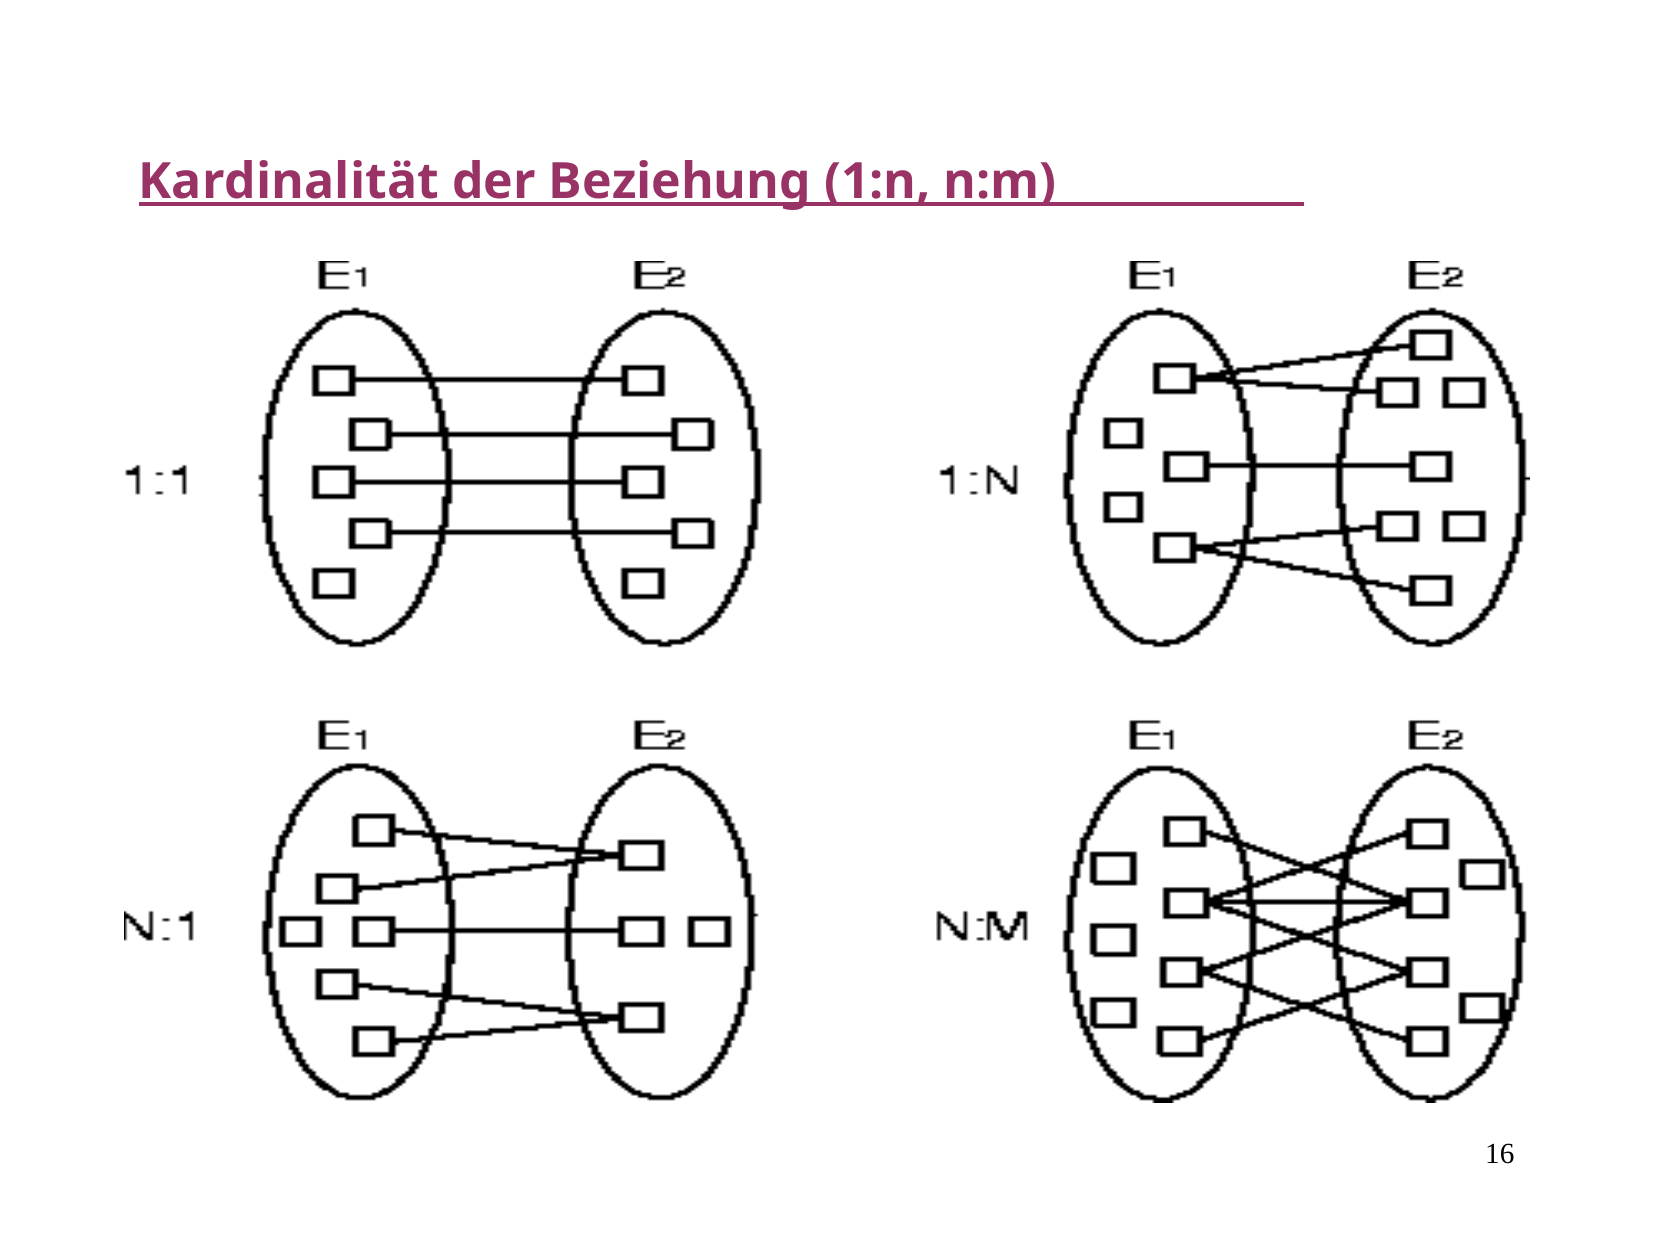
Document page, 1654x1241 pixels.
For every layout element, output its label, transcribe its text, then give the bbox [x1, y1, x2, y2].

title Kardinalität der Beziehung (1:n, n:m) [124, 110, 1530, 249]
picture [124, 261, 1530, 1103]
